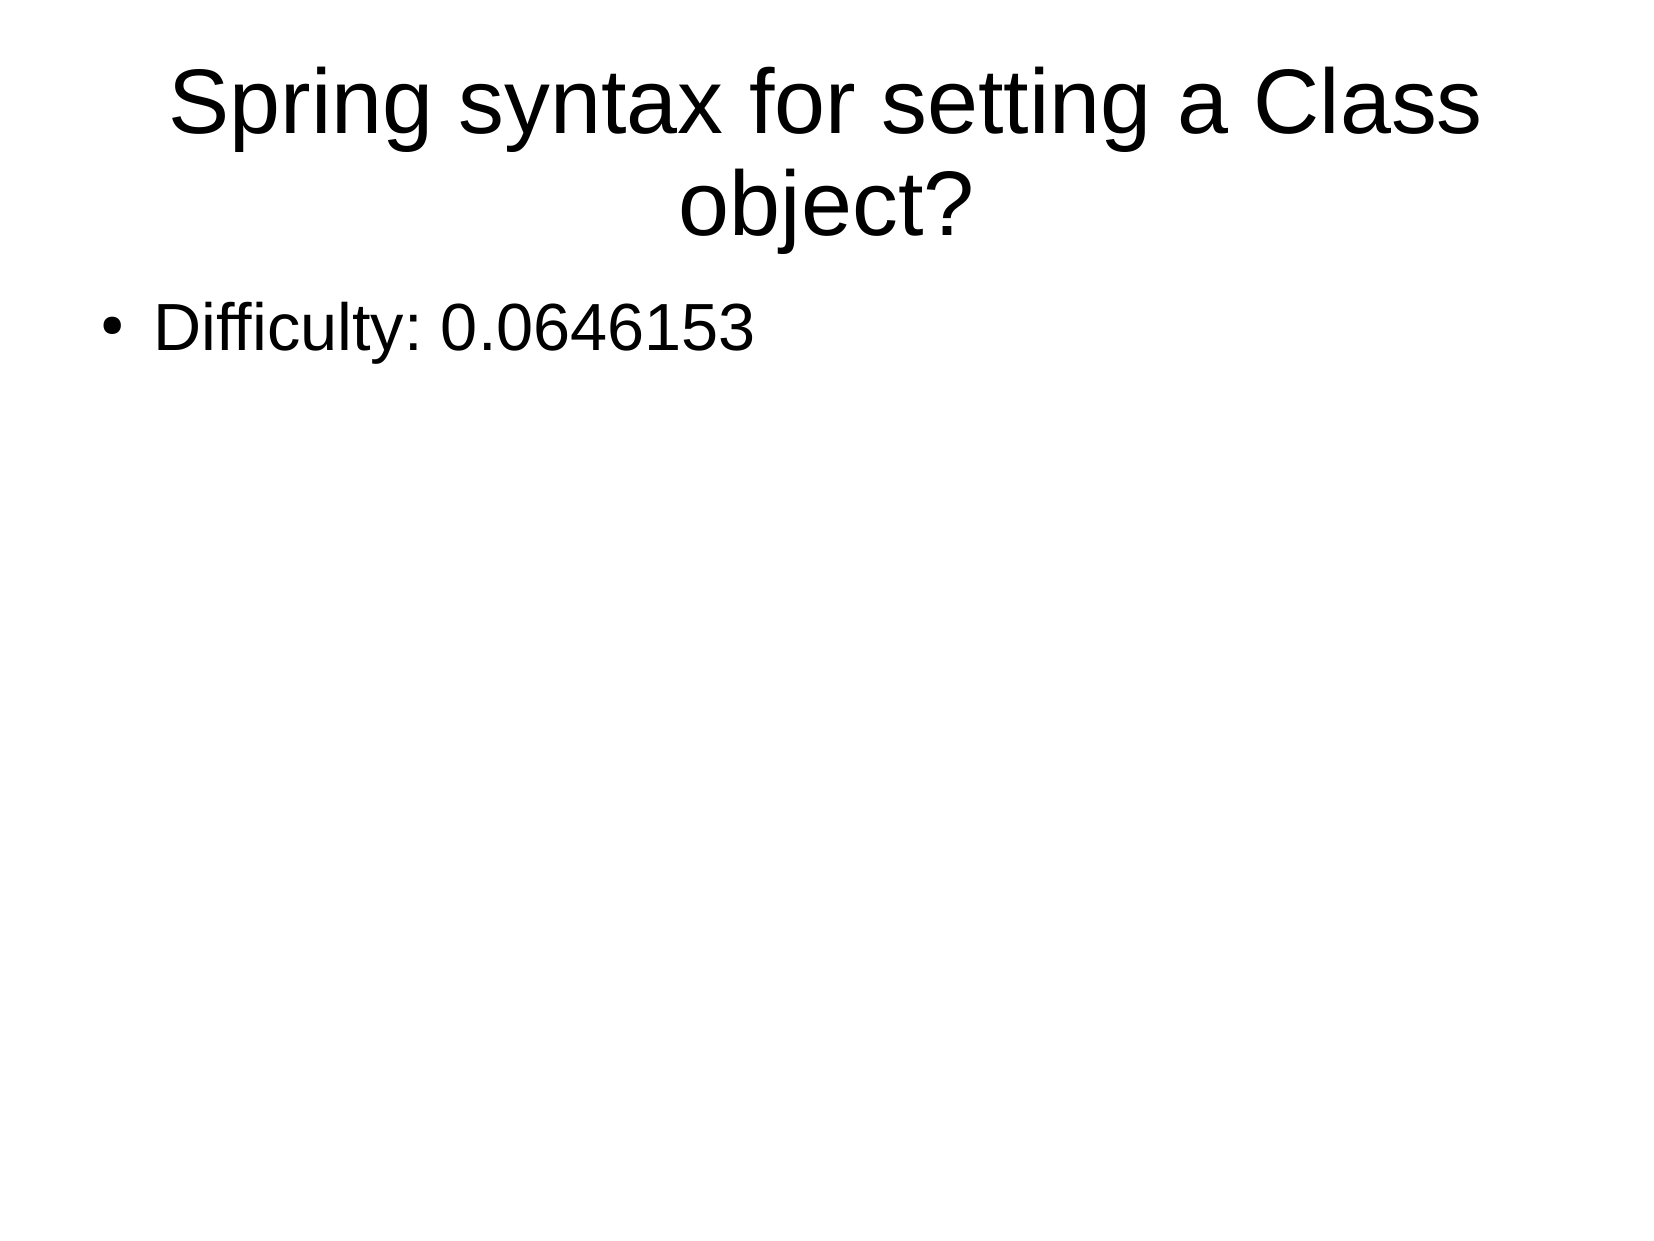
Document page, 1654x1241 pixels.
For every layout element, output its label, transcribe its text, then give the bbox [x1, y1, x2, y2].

title Spring syntax for setting a Class object? [82, 49, 1571, 257]
list Difficulty: 0.0646153 [82, 290, 1571, 1010]
